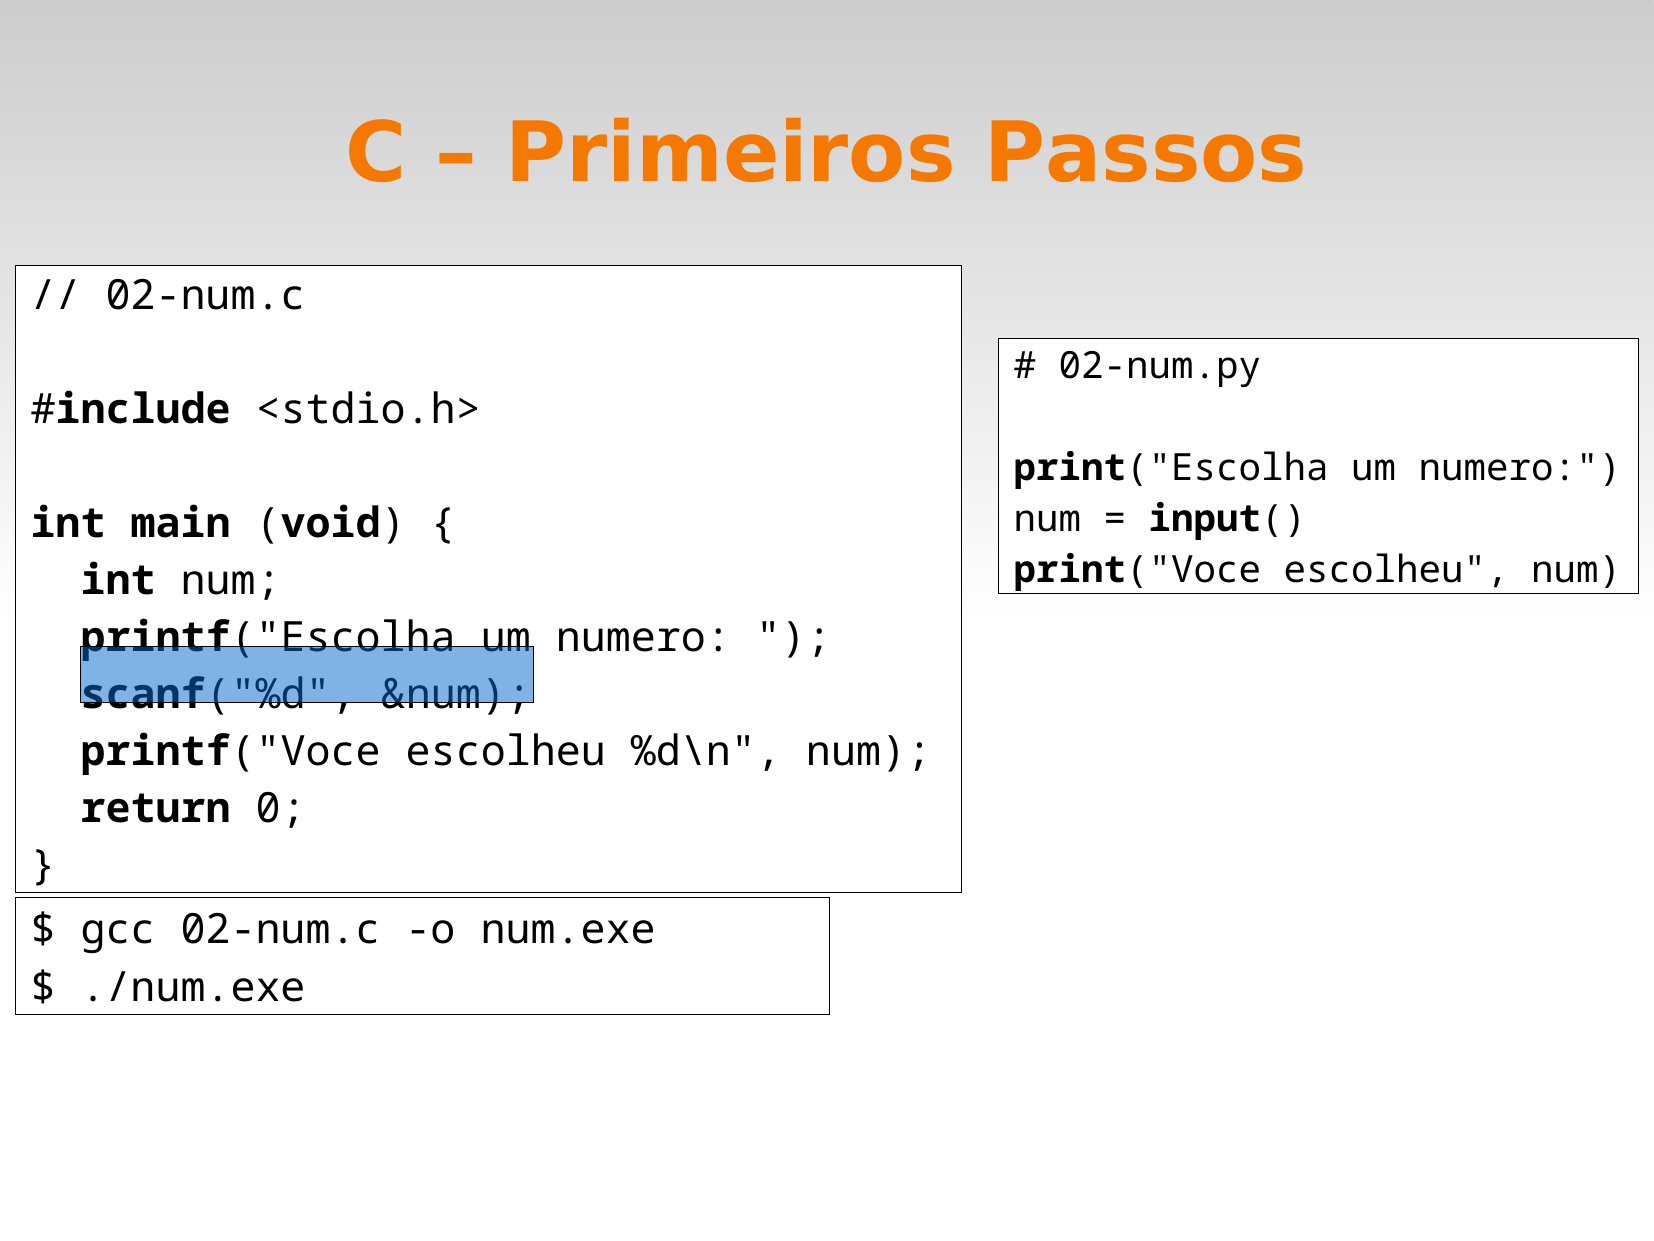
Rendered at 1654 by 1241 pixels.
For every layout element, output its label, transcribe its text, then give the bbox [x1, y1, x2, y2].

text_box [80, 646, 534, 703]
title C – Primeiros Passos [82, 49, 1571, 257]
text_box # 02-num.py print("Escolha um numero:") num = input() print("Voce escolheu", num) [998, 353, 1639, 579]
text_box $ gcc 02-num.c -o num.exe $ ./num.exe [15, 897, 830, 1015]
text_box // 02-num.c #include <stdio.h> int main (void) { int num; printf("Escolha um numero: "); scanf("%d", &num); printf("Voce escolheu %d\n", num); return 0; } [15, 287, 962, 870]
